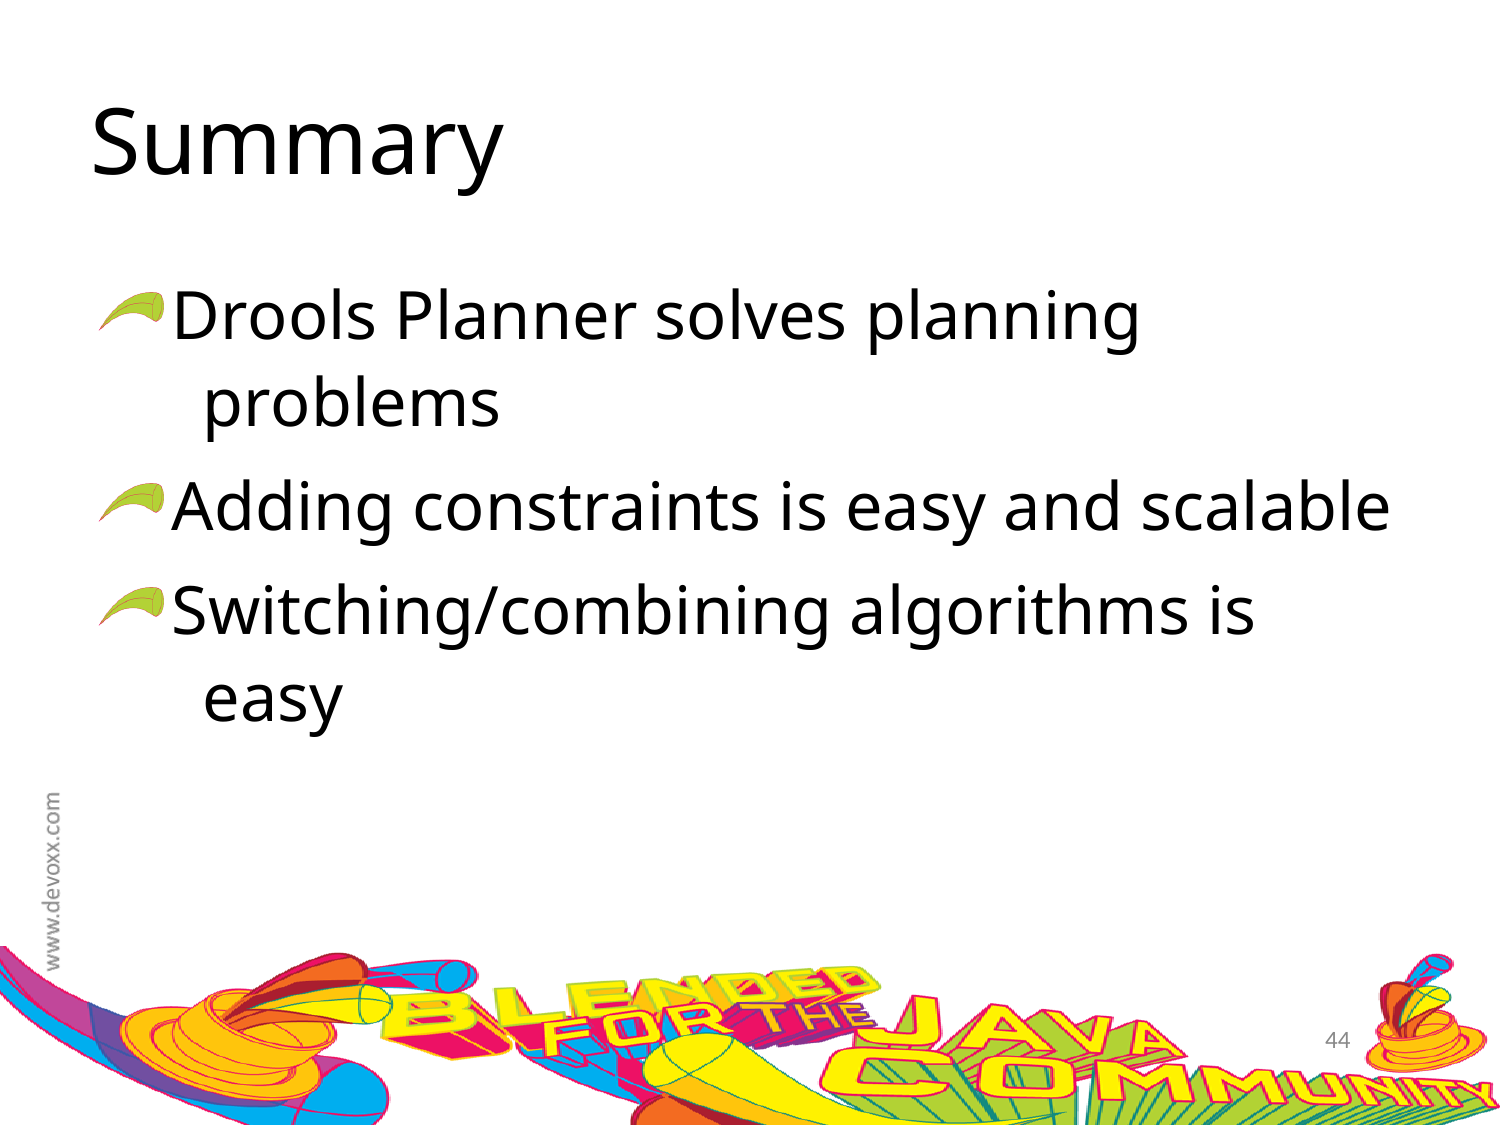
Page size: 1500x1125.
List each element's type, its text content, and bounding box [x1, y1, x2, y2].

title Summary [75, 45, 1426, 233]
list Drools Planner solves planning problems Adding constraints is easy and scalable Switching/combining algorithms is easy [75, 262, 1426, 718]
picture [0, 757, 1500, 1125]
